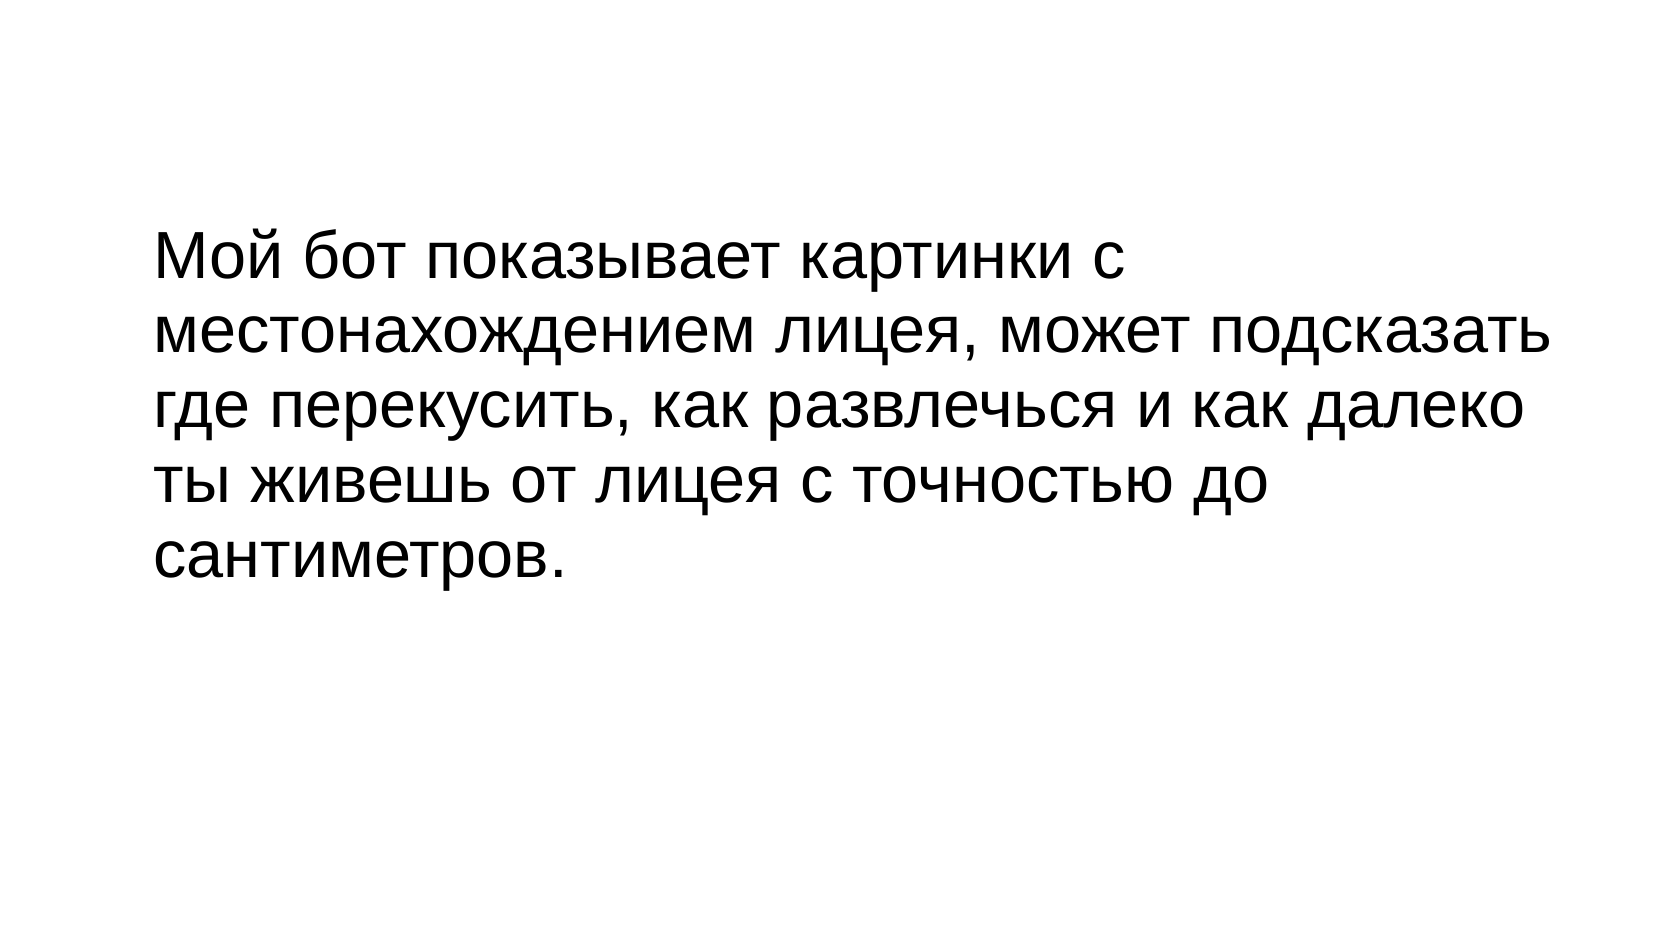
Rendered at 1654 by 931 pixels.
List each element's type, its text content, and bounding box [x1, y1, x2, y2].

list Мой бот показывает картинки с местонахождением лицея, может подсказать где перекусить, как развлечься и как далеко ты живешь от лицея с точностью до сантиметров. [82, 217, 1571, 758]
